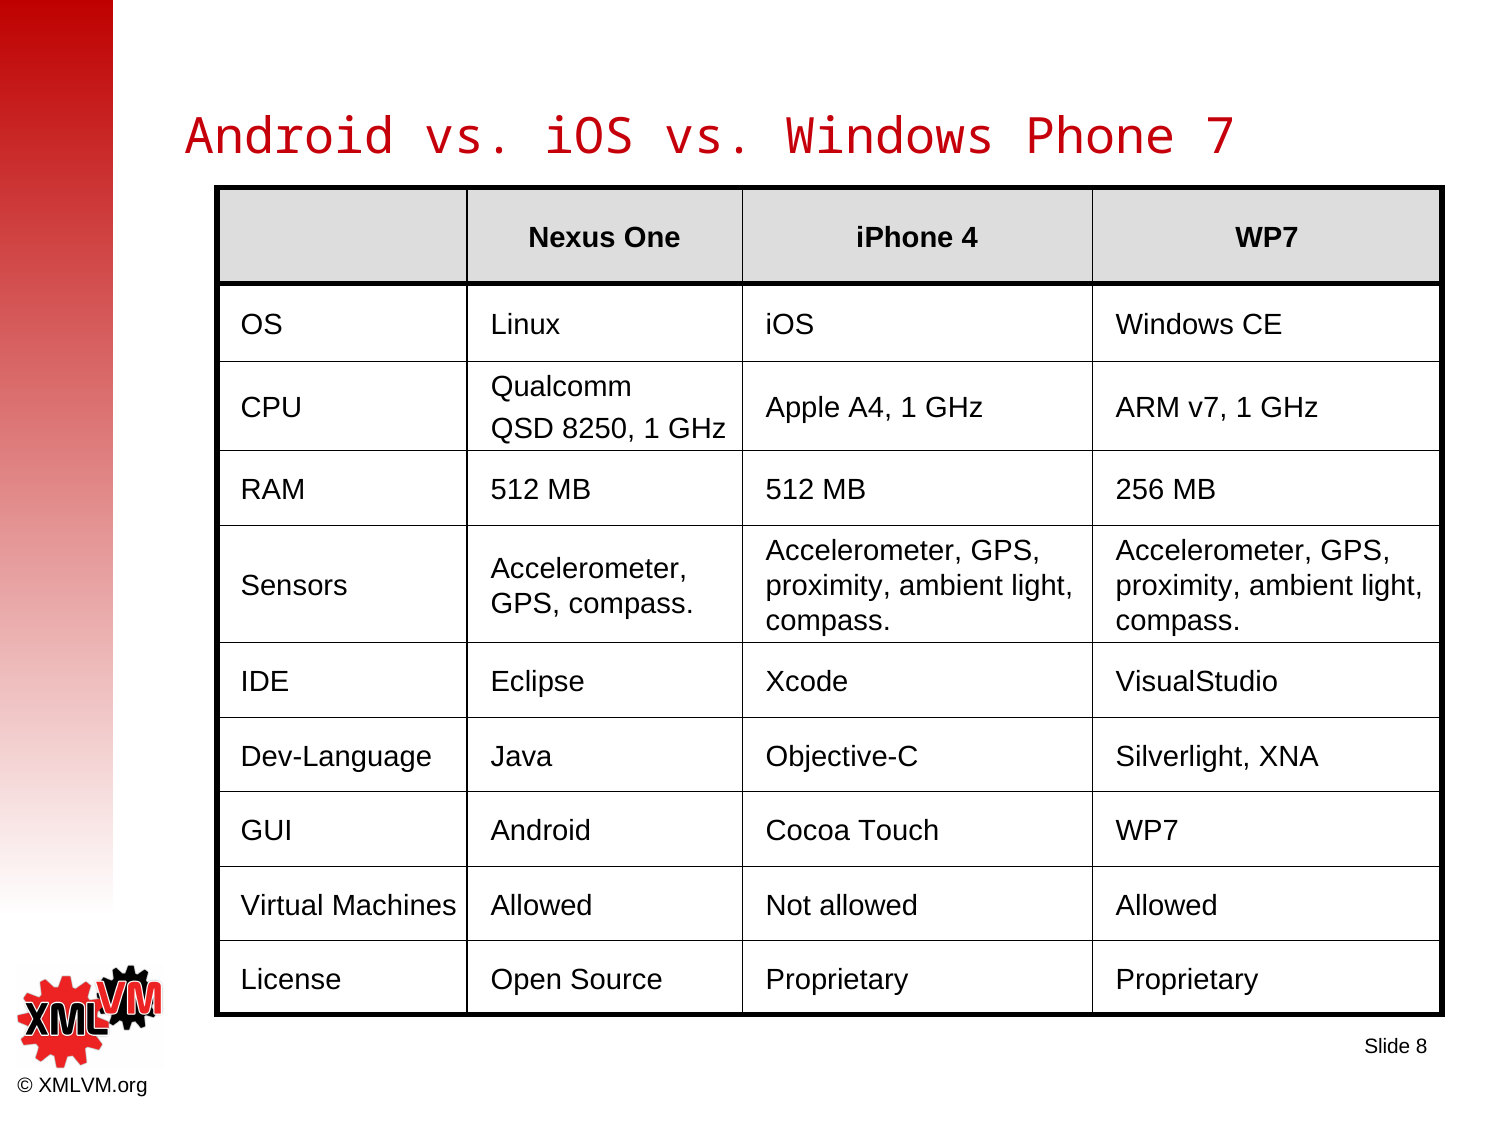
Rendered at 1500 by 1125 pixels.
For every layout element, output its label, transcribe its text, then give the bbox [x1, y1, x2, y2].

table_cell VisualStudio [1093, 643, 1439, 717]
table_cell License [220, 941, 466, 1012]
table_cell Linux [468, 286, 742, 361]
table_cell Proprietary [1093, 941, 1439, 1012]
table_cell ARM v7, 1 GHz [1093, 362, 1439, 450]
table_header WP7 [1093, 190, 1439, 281]
table_cell Xcode [743, 643, 1092, 717]
table_cell Not allowed [743, 867, 1092, 940]
table_cell Objective-C [743, 718, 1092, 791]
table_cell Virtual Machines [220, 867, 466, 940]
table_cell Windows CE [1093, 286, 1439, 361]
table_cell GUI [220, 792, 466, 866]
table_cell 512 MB [468, 451, 742, 525]
table_header iPhone 4 [743, 190, 1092, 281]
table_cell Qualcomm QSD 8250, 1 GHz [468, 362, 742, 450]
picture [16, 964, 164, 1069]
table_cell Allowed [1093, 867, 1439, 940]
table_cell RAM [220, 451, 466, 525]
table_cell CPU [220, 362, 466, 450]
table_cell Sensors [220, 526, 466, 642]
table_cell Accelerometer, GPS, proximity, ambient light, compass. [1093, 526, 1439, 642]
table_cell Open Source [468, 941, 742, 1012]
table_cell 256 MB [1093, 451, 1439, 525]
table_cell 512 MB [743, 451, 1092, 525]
table_cell Cocoa Touch [743, 792, 1092, 866]
table_cell Proprietary [743, 941, 1092, 1012]
table_cell Accelerometer, GPS, proximity, ambient light, compass. [743, 526, 1092, 642]
table_cell OS [220, 286, 466, 361]
table_cell Accelerometer, GPS, compass. [468, 526, 742, 642]
table_cell Silverlight, XNA [1093, 718, 1439, 791]
table_cell Dev-Language [220, 718, 466, 791]
table_cell Allowed [468, 867, 742, 940]
title Android vs. iOS vs. Windows Phone 7 [170, 67, 1447, 207]
table_cell iOS [743, 286, 1092, 361]
table_cell Apple A4, 1 GHz [743, 362, 1092, 450]
table_cell IDE [220, 643, 466, 717]
table_cell WP7 [1093, 792, 1439, 866]
table_header Nexus One [468, 190, 742, 281]
table_header [220, 190, 466, 281]
table_cell Android [468, 792, 742, 866]
table_cell Java [468, 718, 742, 791]
table_cell Eclipse [468, 643, 742, 717]
